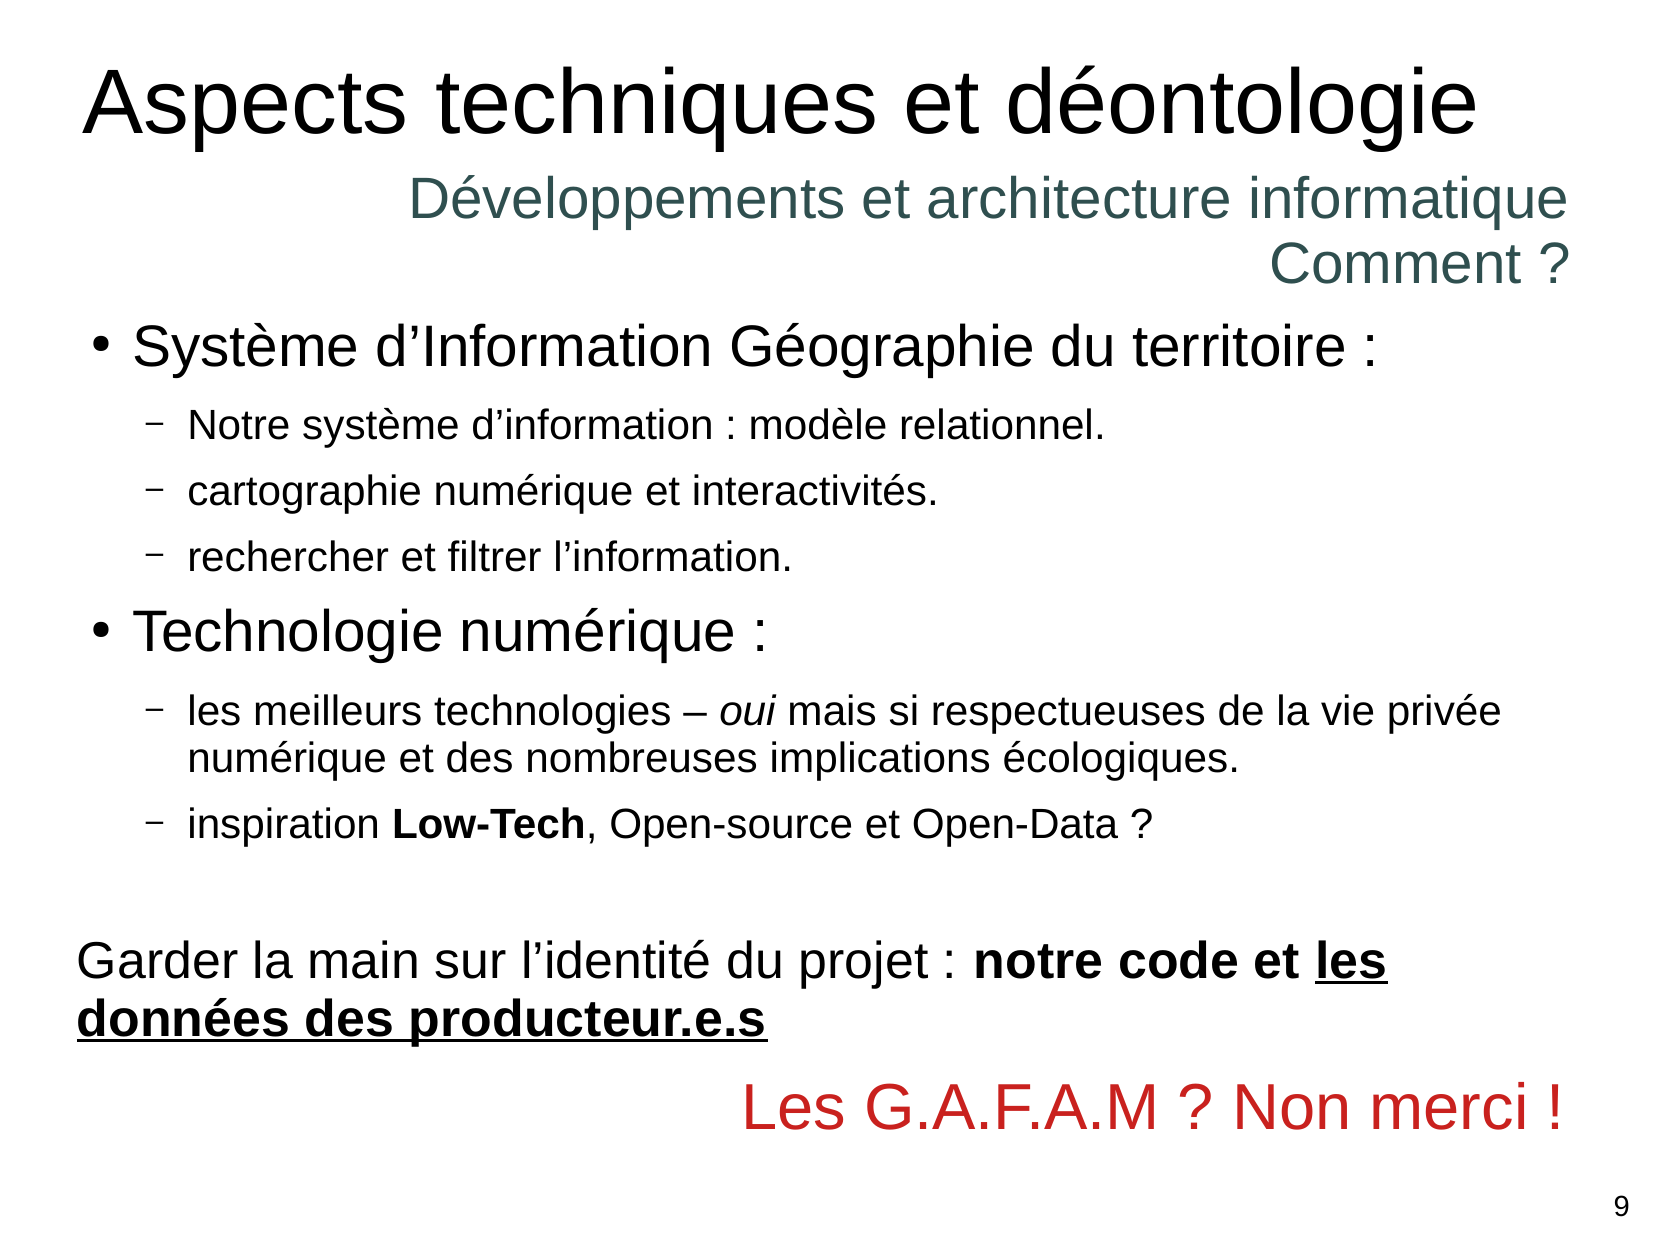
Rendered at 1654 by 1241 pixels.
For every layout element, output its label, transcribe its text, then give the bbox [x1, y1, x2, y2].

list Système d’Information Géographie du territoire : Notre système d’information : modèle relationnel. cartographie numérique et interactivités. rechercher et filtrer l’information. Technologie numérique : les meilleurs technologies – oui mais si respectueuses de la vie privée numérique et des nombreuses implications écologiques. inspiration Low-Tech, Open-source et Open-Data ? Garder la main sur l’identité du projet : notre code et les données des producteur.e.s Les G.A.F.A.M ? Non merci ! [76, 312, 1565, 1146]
title Développements et architecture informatique Comment ? [82, 165, 1571, 296]
title Aspects techniques et déontologie [82, 49, 1571, 154]
